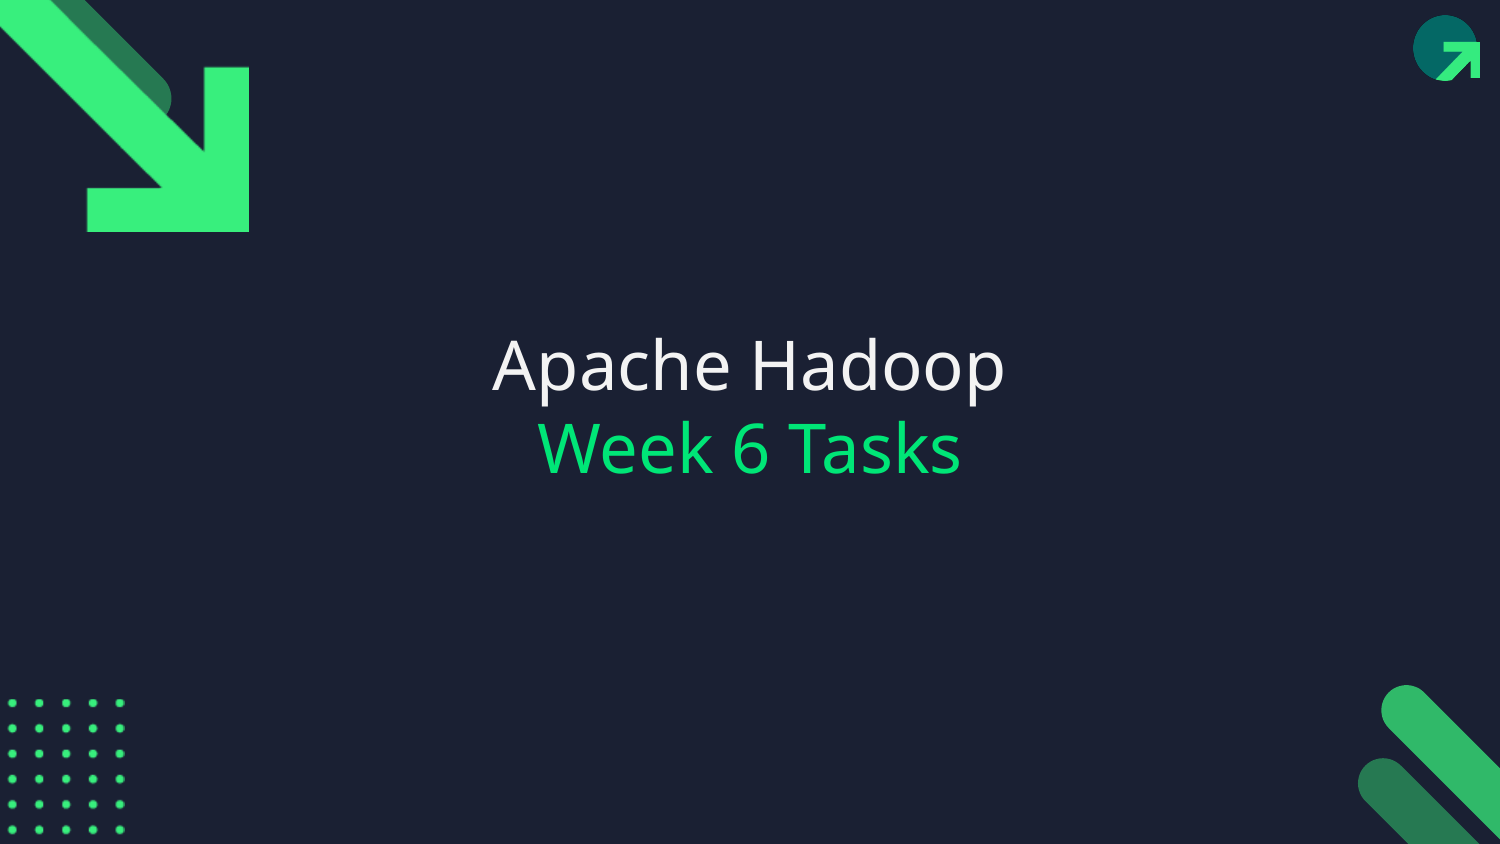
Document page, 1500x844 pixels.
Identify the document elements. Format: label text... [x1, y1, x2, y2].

picture [1413, 15, 1480, 81]
picture [0, 0, 249, 233]
picture [0, 699, 125, 844]
title Apache Hadoop Week 6 Tasks [51, 273, 1449, 536]
